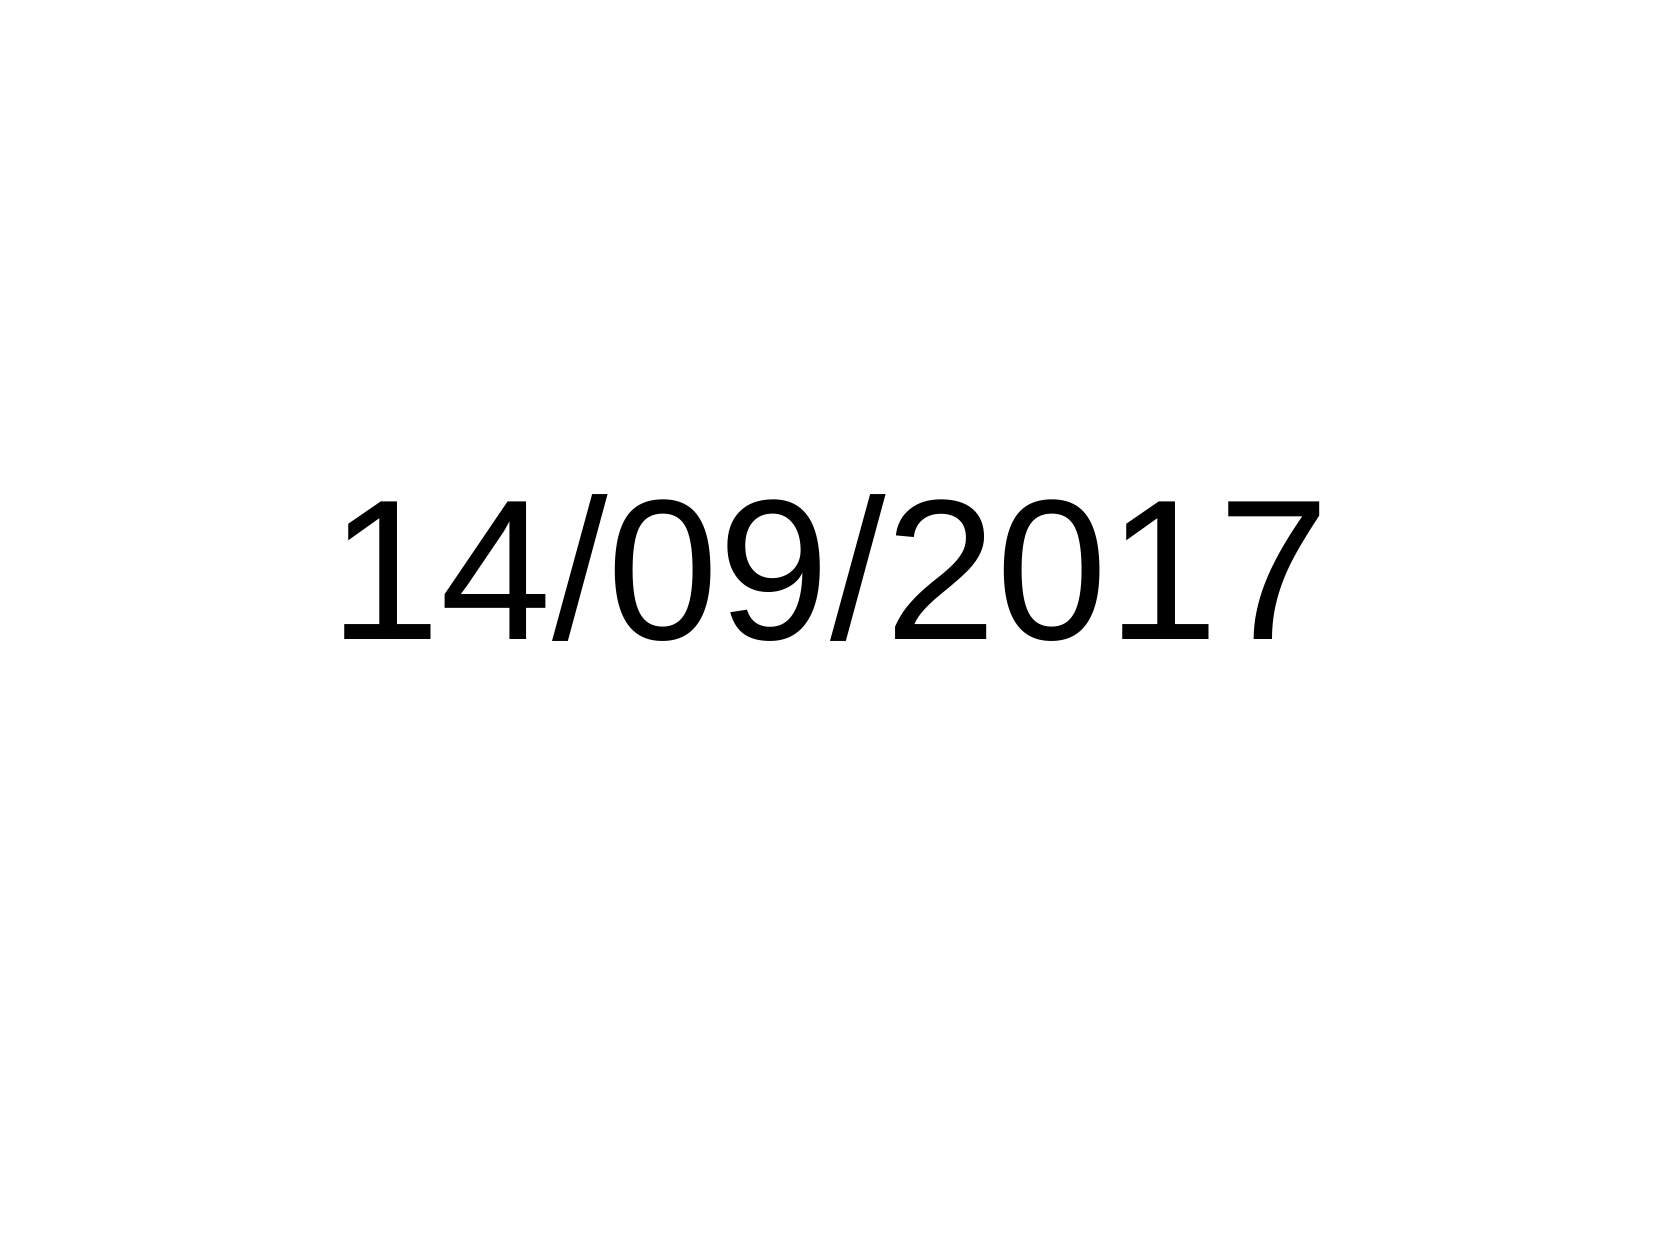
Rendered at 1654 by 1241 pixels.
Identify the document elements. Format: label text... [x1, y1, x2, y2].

text_box 14/09/2017 [315, 451, 1654, 691]
